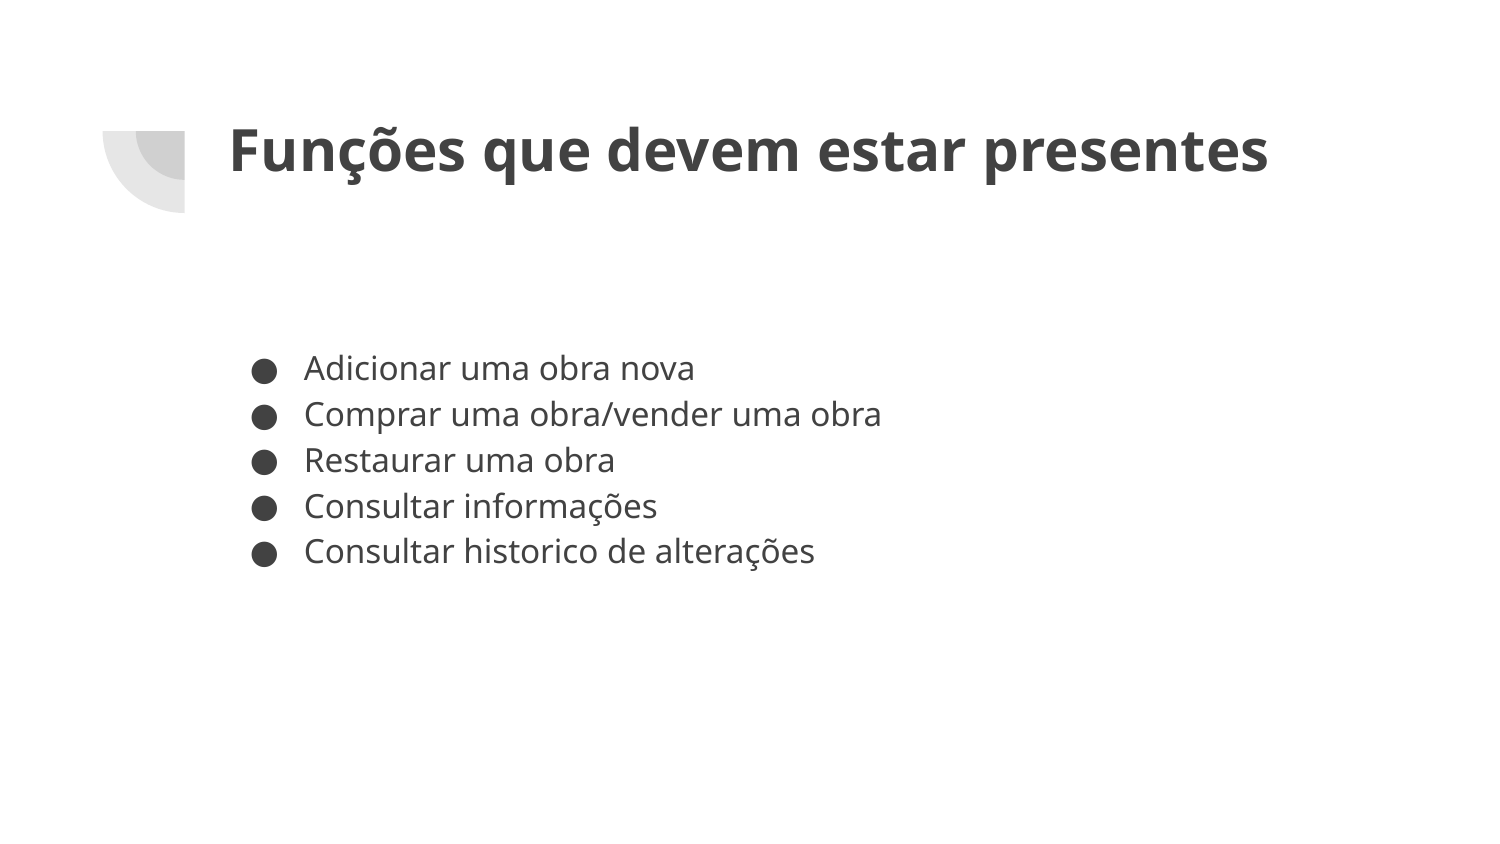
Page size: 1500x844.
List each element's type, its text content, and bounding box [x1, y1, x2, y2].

list Adicionar uma obra nova Comprar uma obra/vender uma obra Restaurar uma obra Consultar informações Consultar historico de alterações [213, 326, 1368, 744]
title Funções que devem estar presentes [213, 98, 1368, 263]
